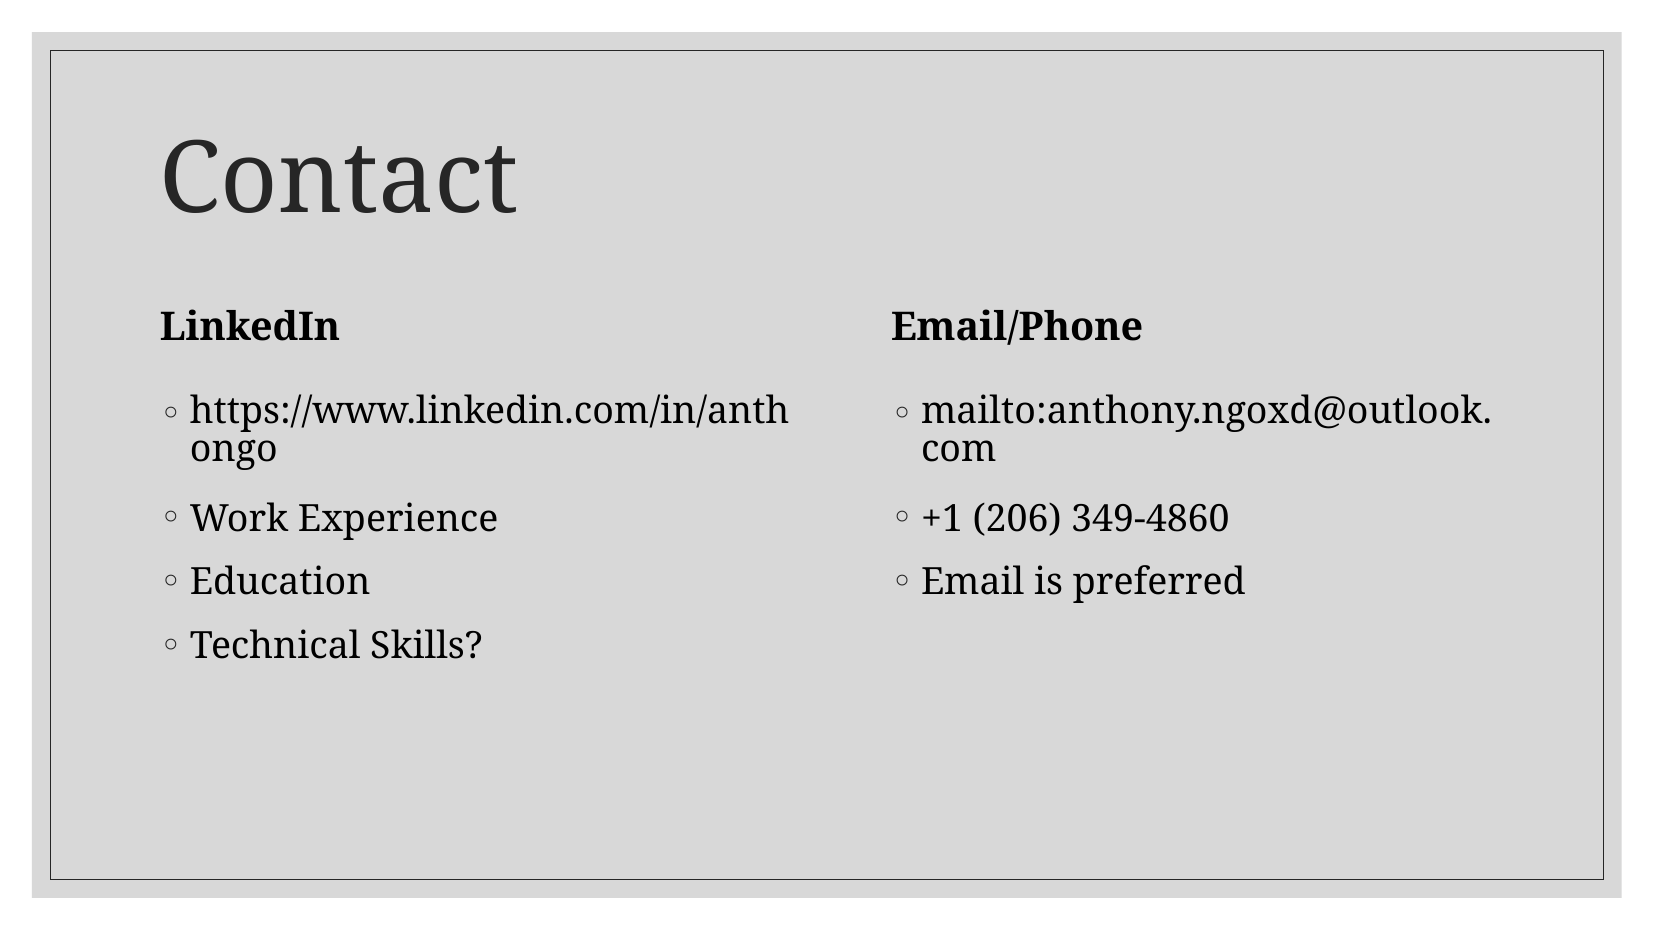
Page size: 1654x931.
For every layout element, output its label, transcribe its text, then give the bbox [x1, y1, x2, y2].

list LinkedIn [145, 281, 778, 369]
list mailto:anthony.ngoxd@outlook.com +1 (206) 349-4860 Email is preferred [876, 378, 1509, 808]
list https://www.linkedin.com/in/anthongo Work Experience Education Technical Skills? [145, 378, 826, 808]
list Email/Phone [876, 281, 1509, 369]
title Contact [144, 87, 1509, 274]
